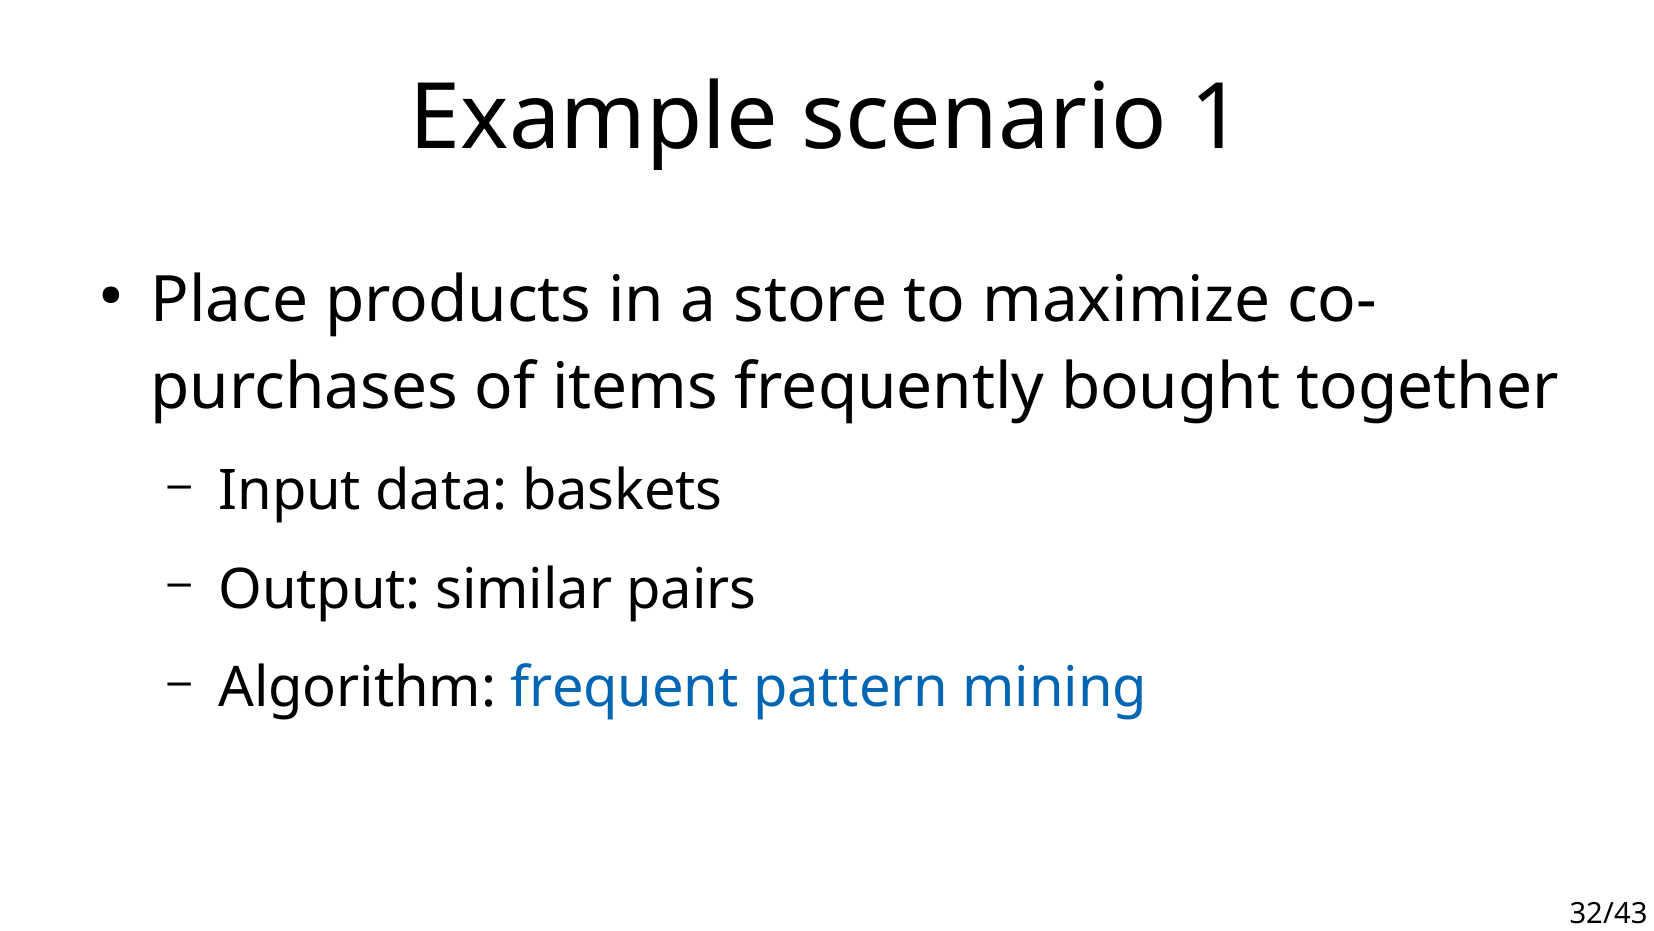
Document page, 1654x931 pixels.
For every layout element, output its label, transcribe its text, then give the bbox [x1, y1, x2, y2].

title Example scenario 1 [82, 1, 1571, 226]
list Place products in a store to maximize co-purchases of items frequently bought together Input data: baskets Output: similar pairs Algorithm: frequent pattern mining [82, 253, 1571, 793]
